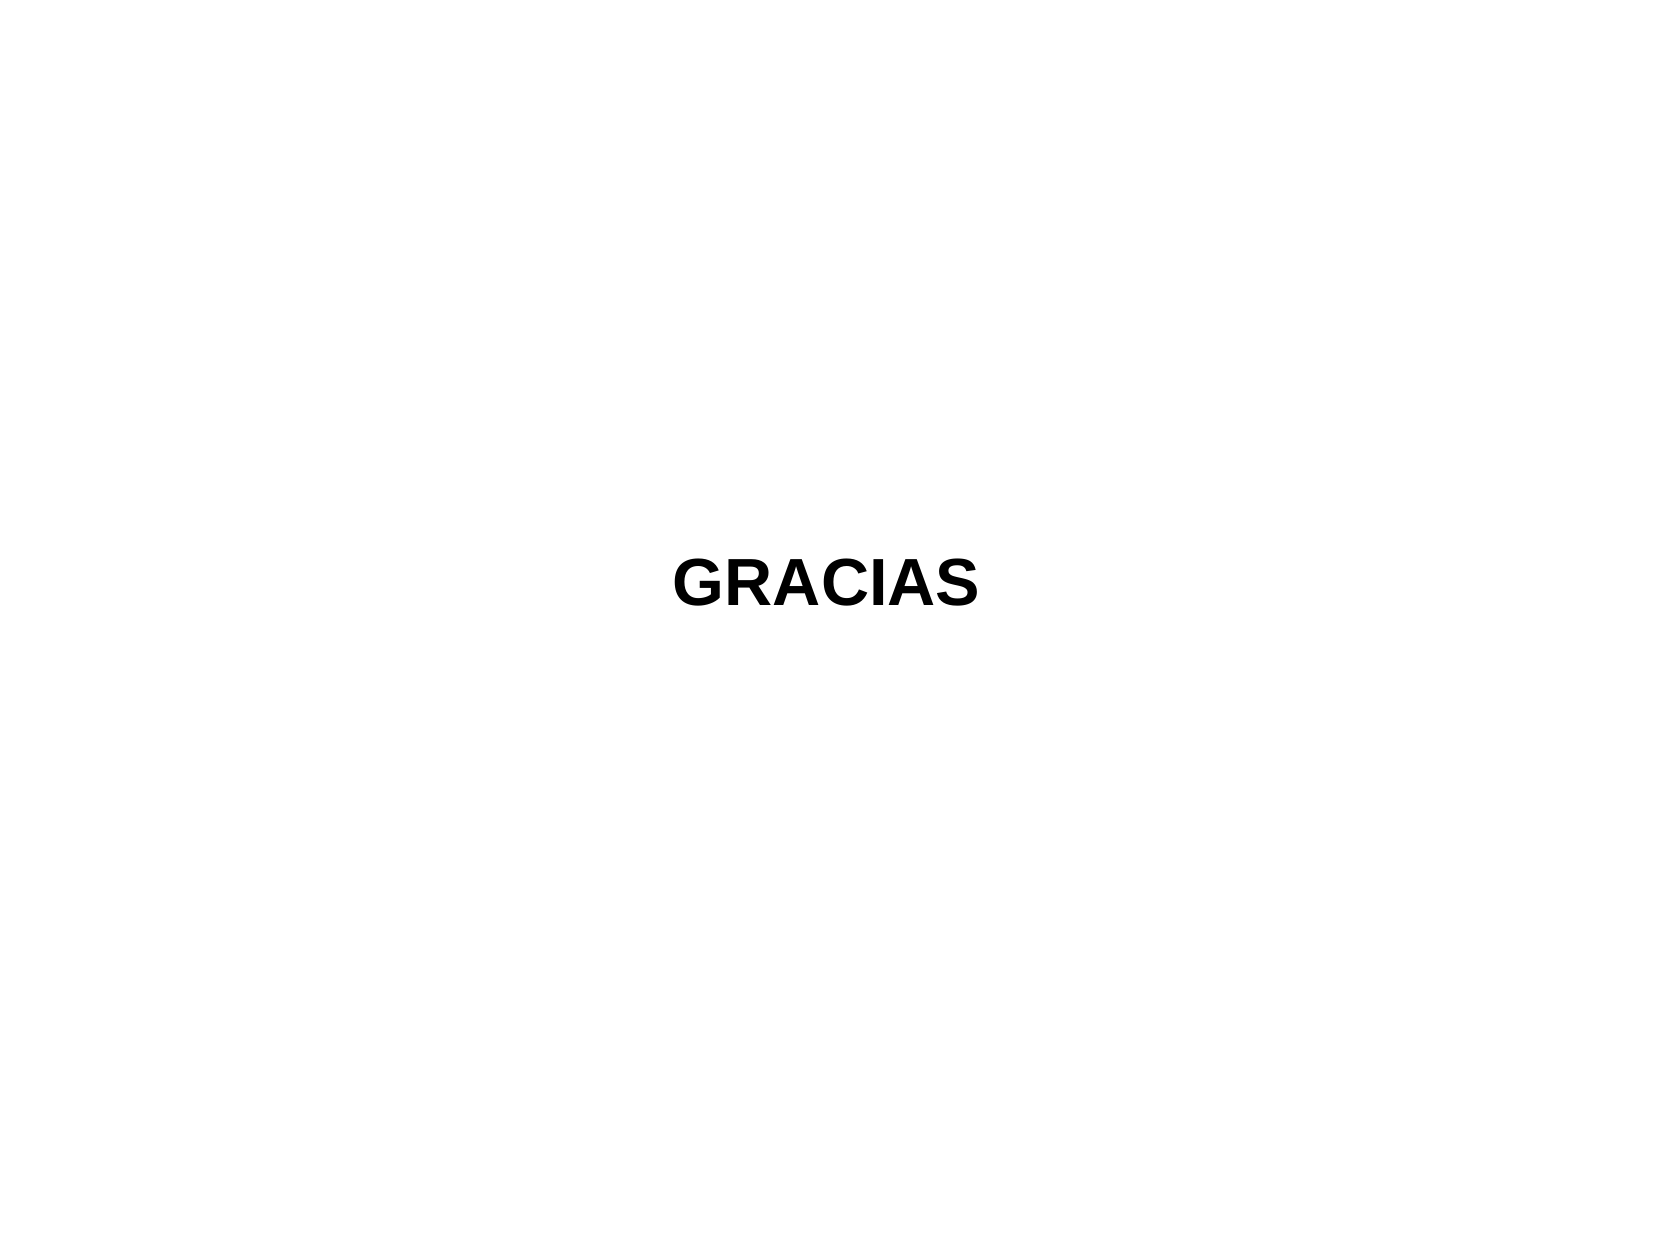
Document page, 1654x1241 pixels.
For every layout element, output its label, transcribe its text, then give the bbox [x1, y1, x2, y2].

subtitle GRACIAS [82, 56, 1571, 1102]
